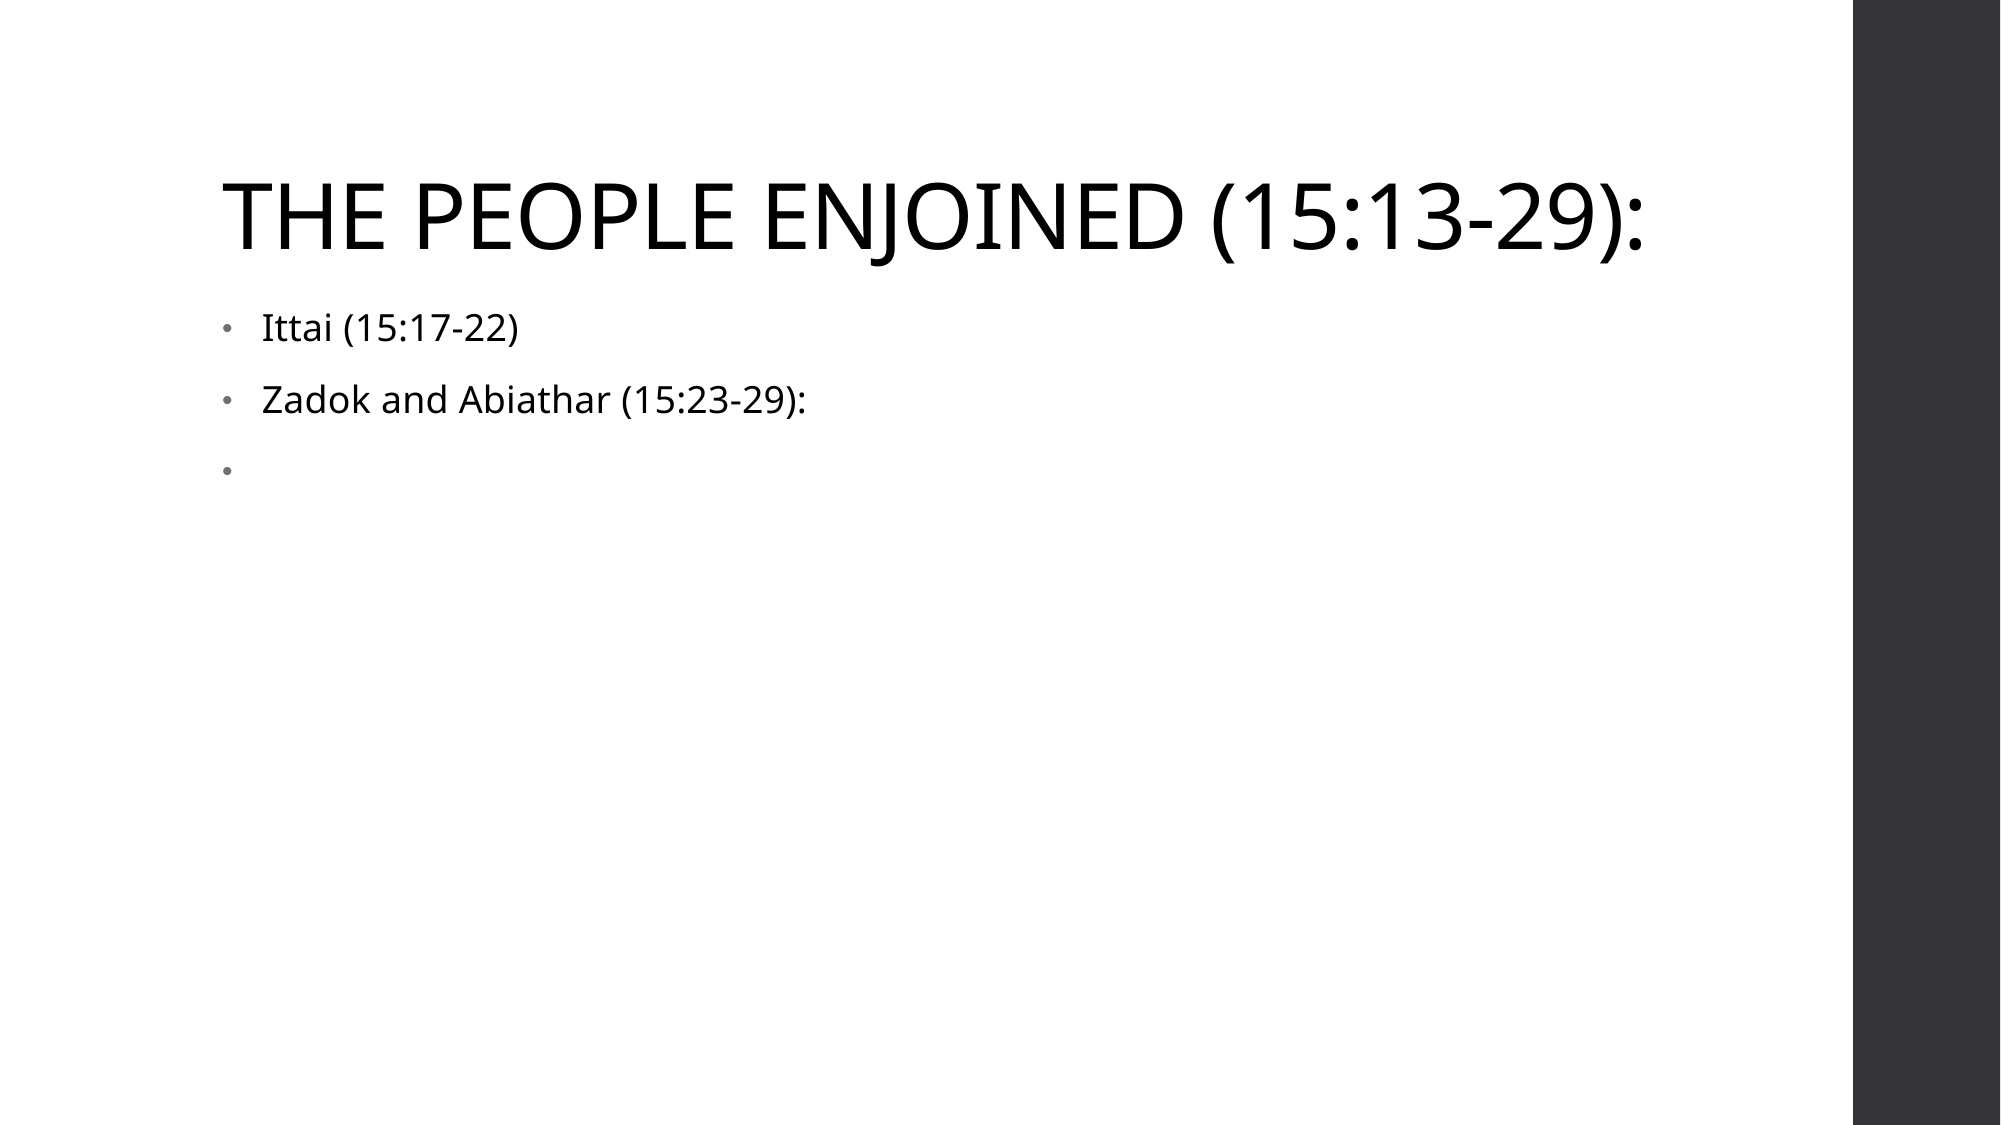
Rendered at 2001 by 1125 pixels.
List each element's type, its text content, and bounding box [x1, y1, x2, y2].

list Ittai (15:17-22) Zadok and Abiathar (15:23-29): [206, 299, 1617, 1014]
title THE PEOPLE ENJOINED (15:13-29): [206, 60, 1797, 278]
